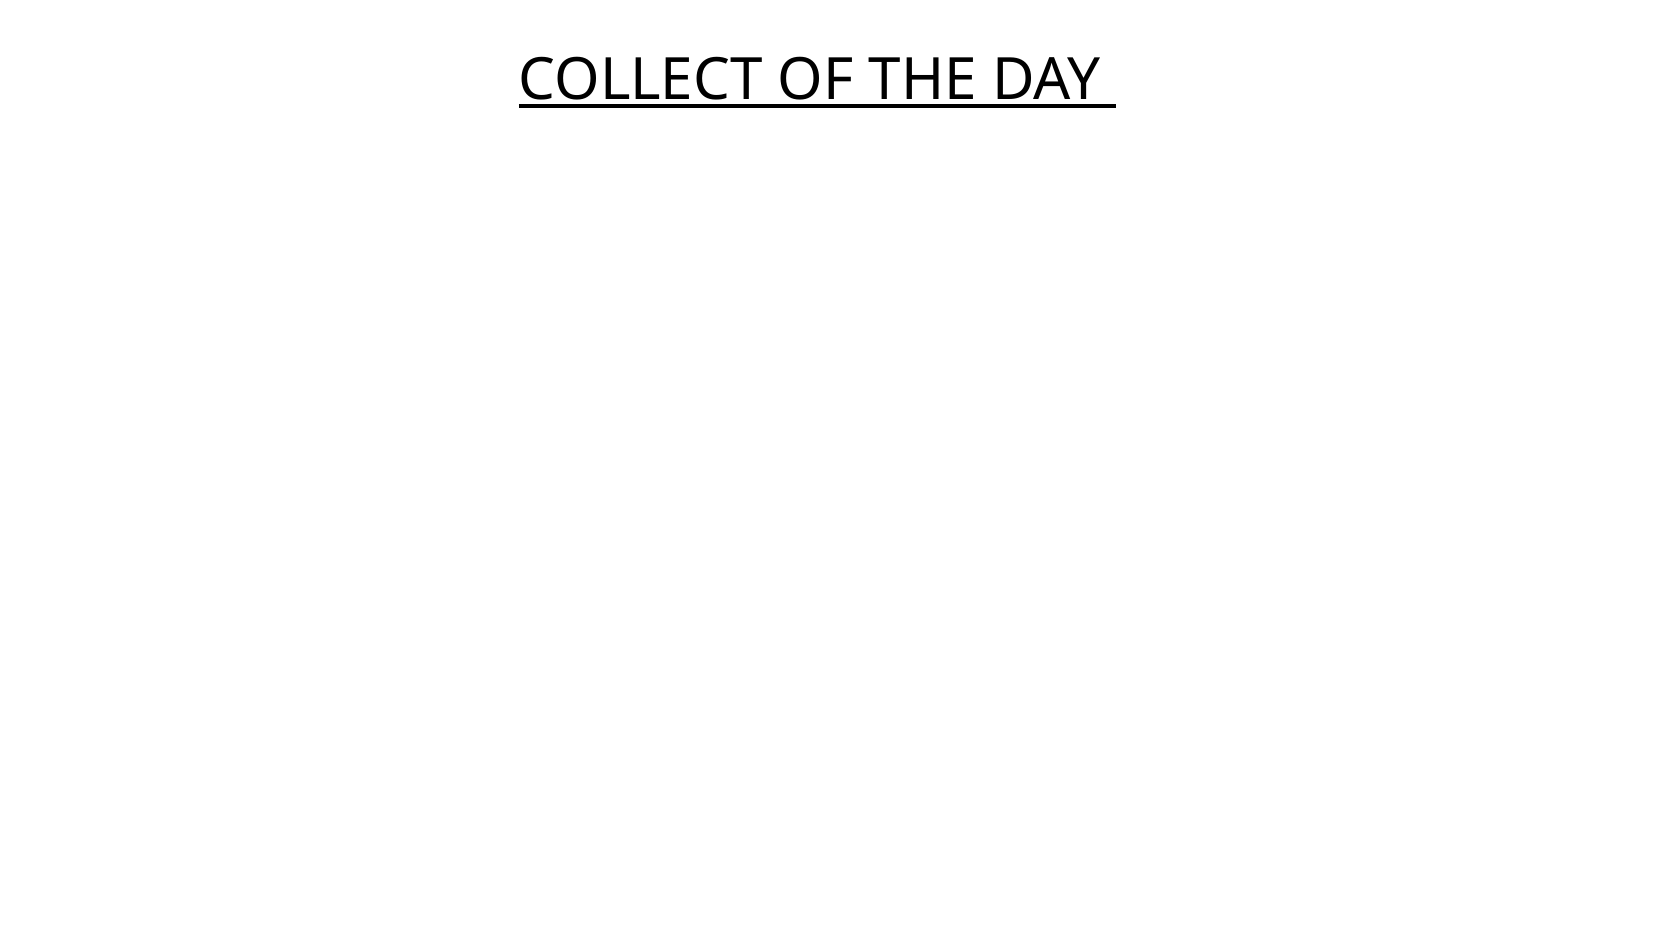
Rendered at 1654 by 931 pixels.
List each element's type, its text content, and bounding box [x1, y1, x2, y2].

text_box COLLECT OF THE DAY [255, 30, 1381, 156]
